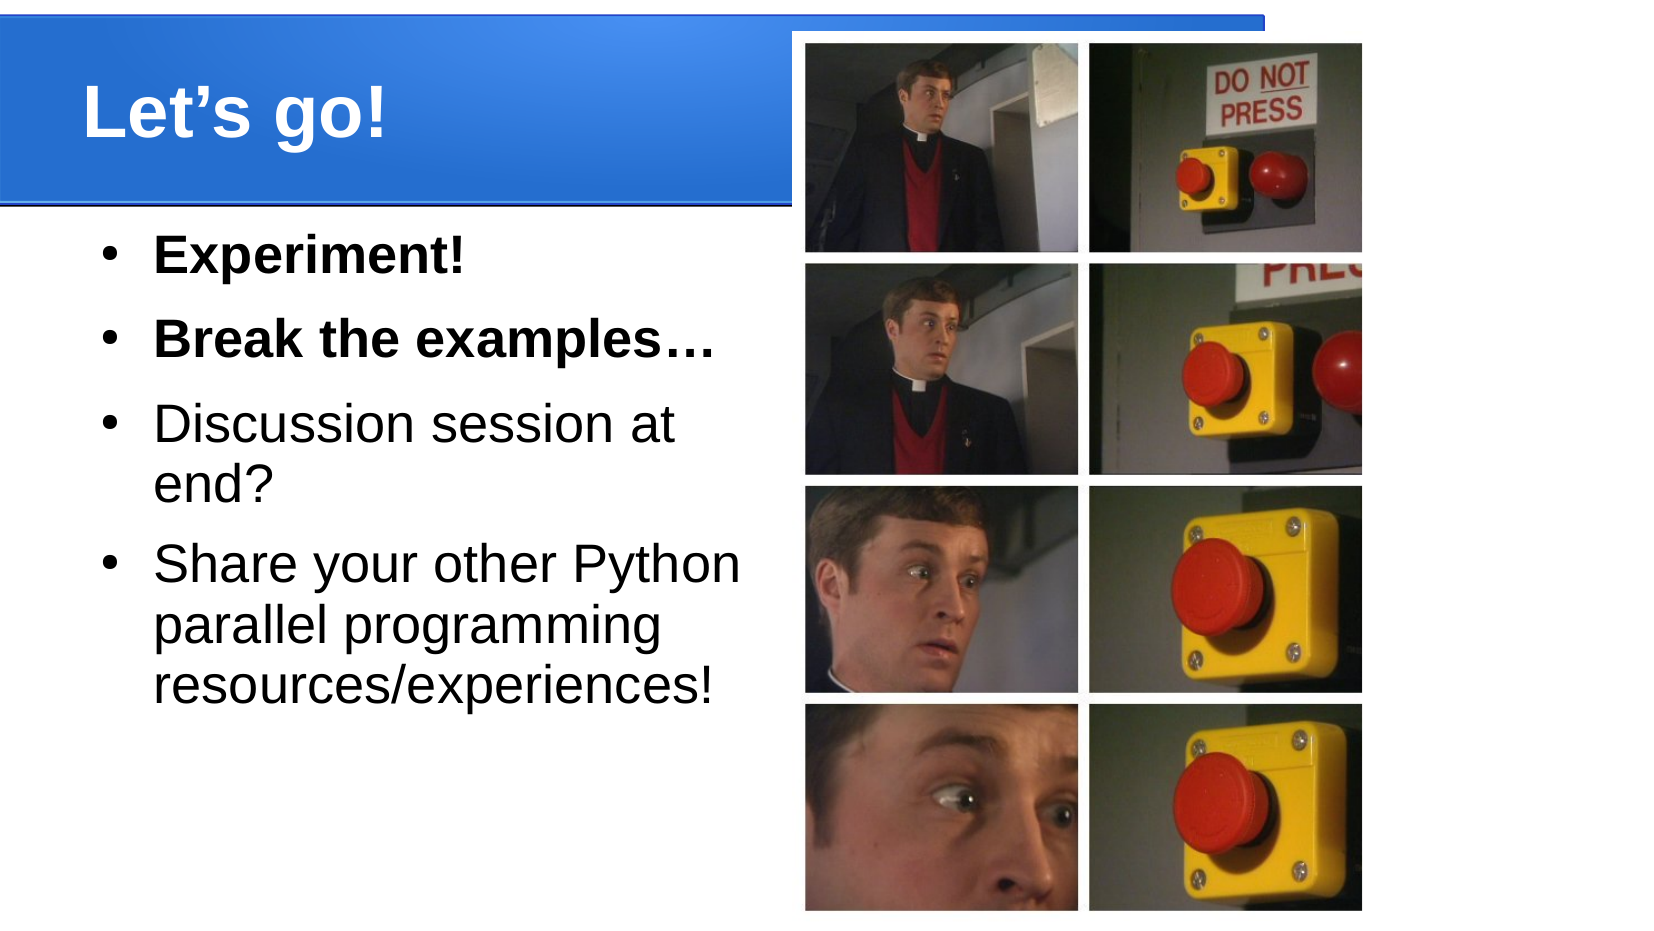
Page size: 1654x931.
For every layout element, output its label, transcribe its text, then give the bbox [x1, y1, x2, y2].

title Let’s go! [82, 35, 792, 189]
list Experiment! Break the examples… Discussion session at end? Share your other Python parallel programming resources/experiences! [82, 224, 780, 764]
picture [792, 31, 1371, 922]
